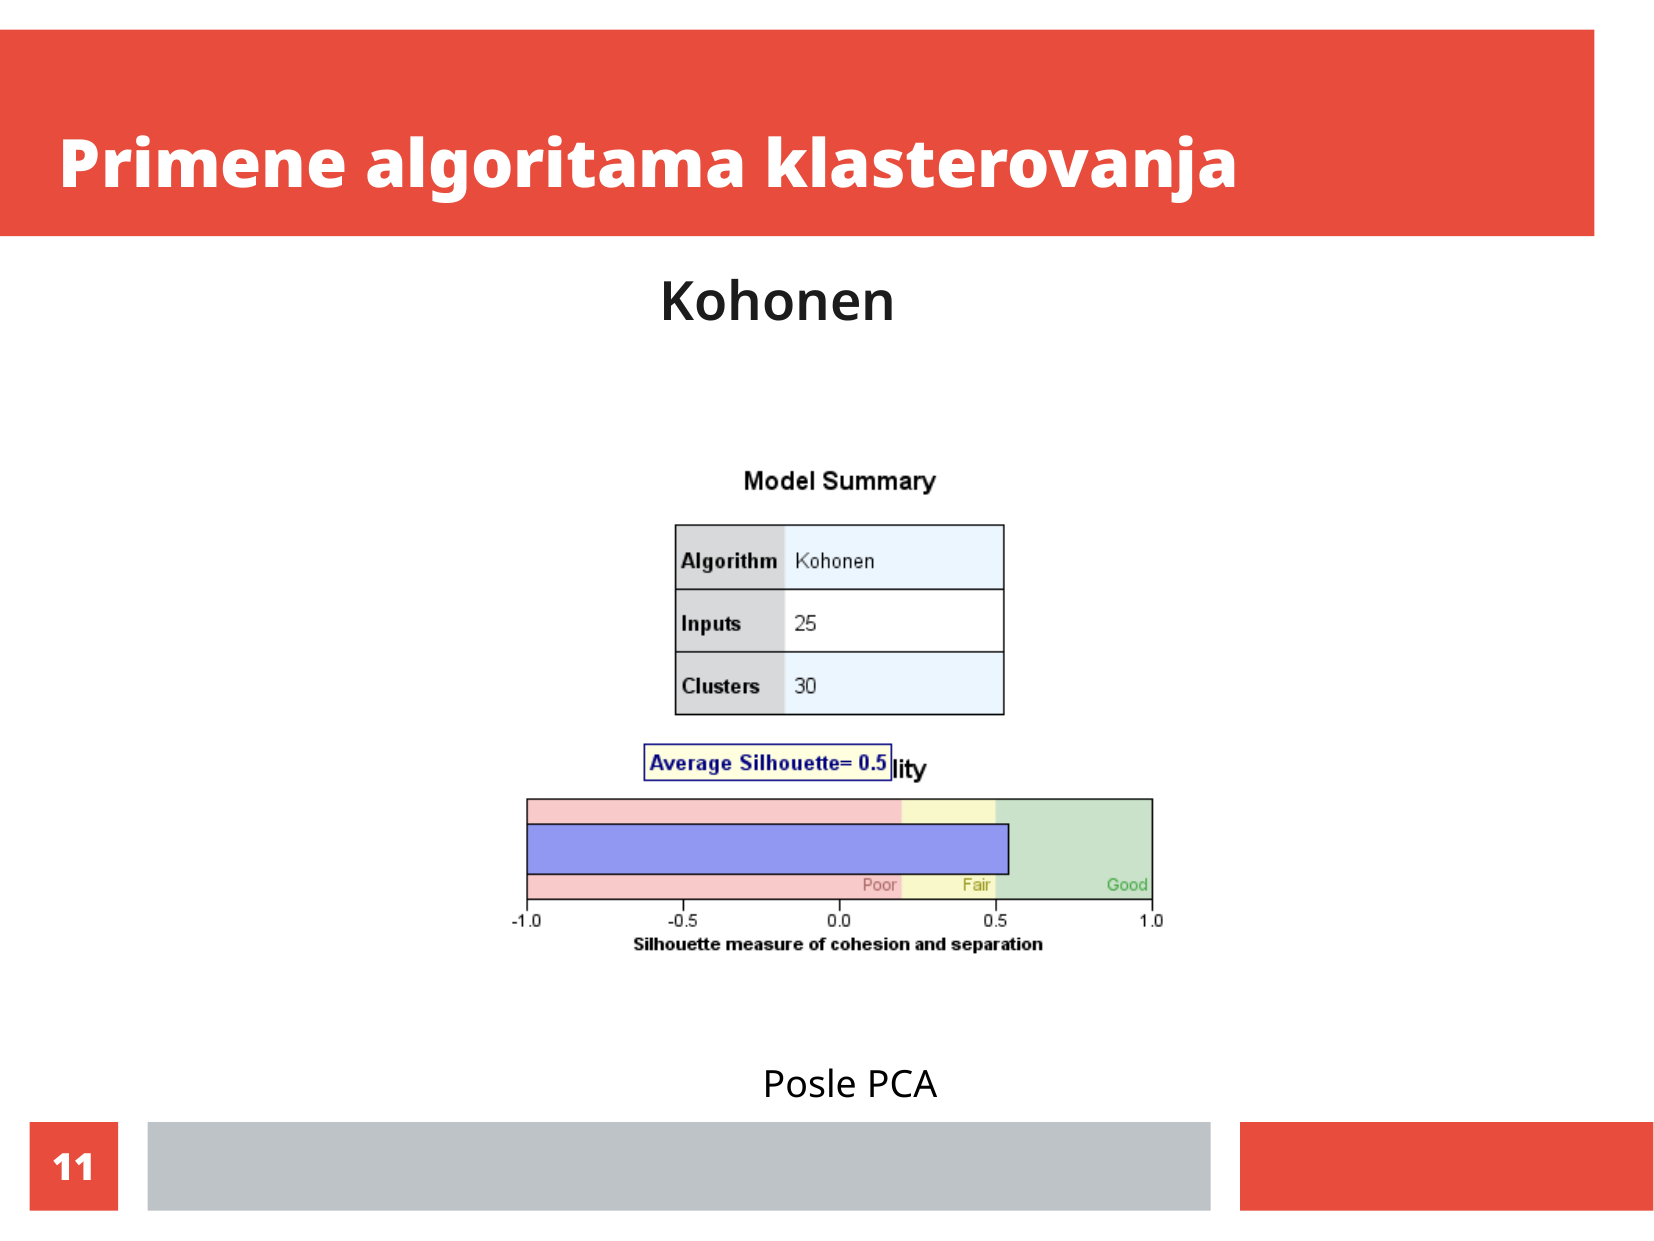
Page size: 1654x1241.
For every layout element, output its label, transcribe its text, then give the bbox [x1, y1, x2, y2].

title Primene algoritama klasterovanja [59, 59, 1595, 207]
text_box Posle PCA [540, 1050, 1171, 1109]
list Kohonen [56, 262, 1563, 1031]
picture [450, 404, 1216, 999]
